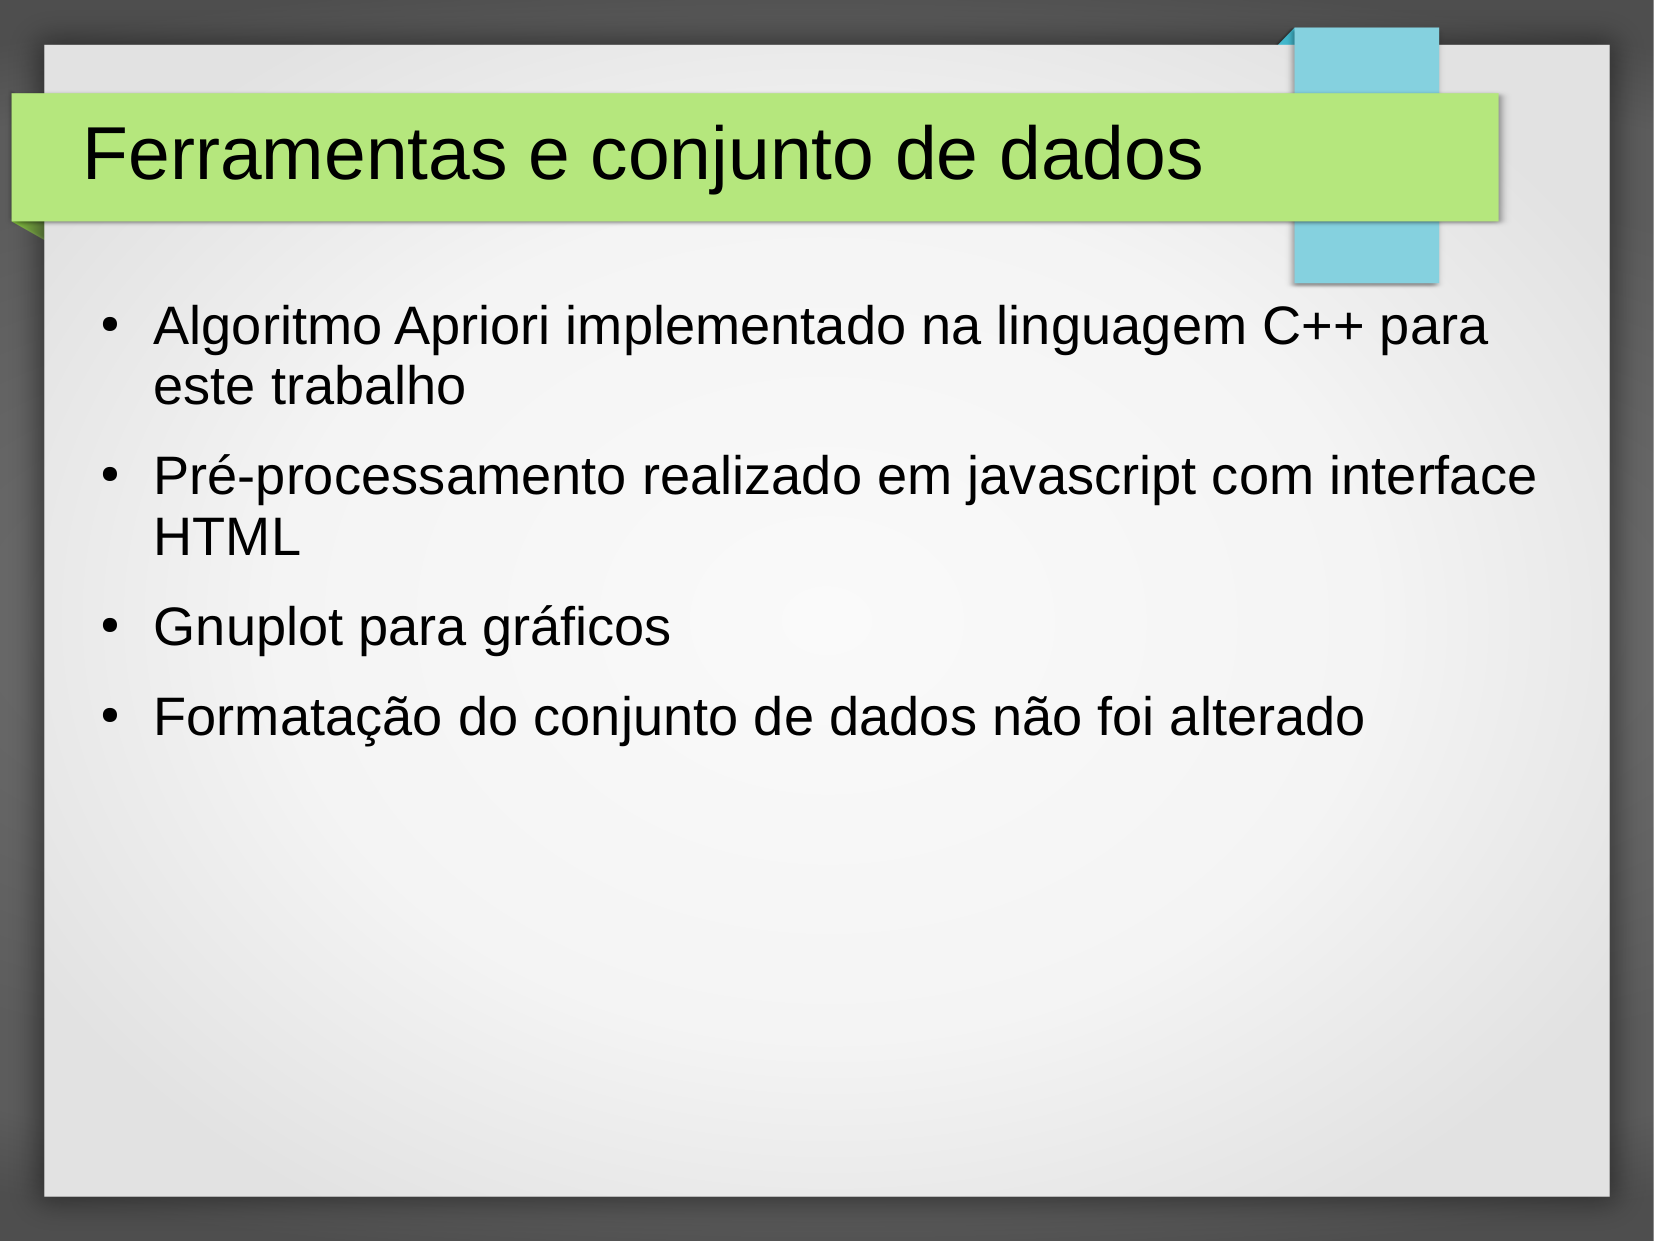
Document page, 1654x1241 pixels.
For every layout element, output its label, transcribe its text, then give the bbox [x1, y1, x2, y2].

title Ferramentas e conjunto de dados [82, 94, 1264, 213]
picture [0, 0, 1654, 1241]
list Algoritmo Apriori implementado na linguagem C++ para este trabalho Pré-processamento realizado em javascript com interface HTML Gnuplot para gráficos Formatação do conjunto de dados não foi alterado [82, 295, 1571, 1015]
